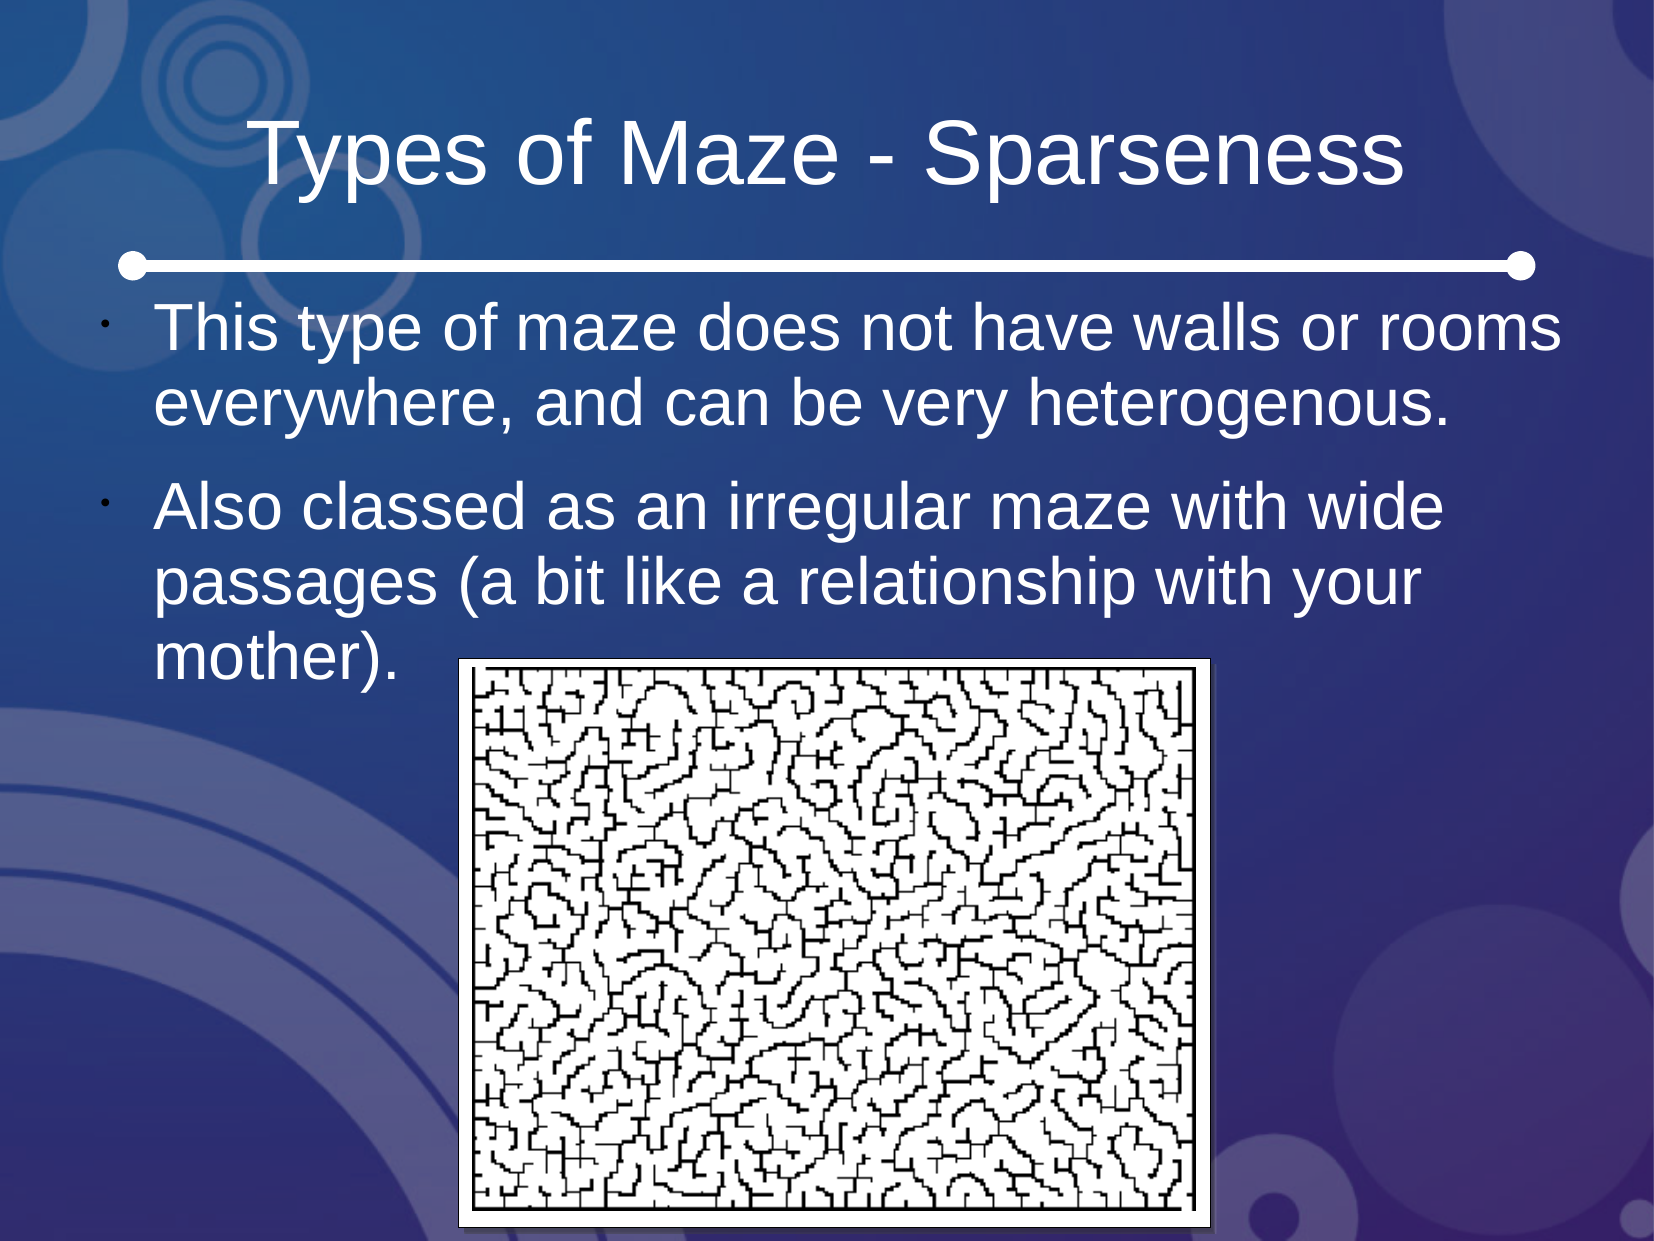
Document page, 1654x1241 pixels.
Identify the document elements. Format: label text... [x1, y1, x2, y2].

picture [472, 667, 1196, 1211]
title Types of Maze - Sparseness [82, 56, 1571, 250]
list This type of maze does not have walls or rooms everywhere, and can be very heterogenous. Also classed as an irregular maze with wide passages (a bit like a relationship with your mother). [82, 290, 1571, 1094]
text_box [458, 1094, 1211, 1228]
